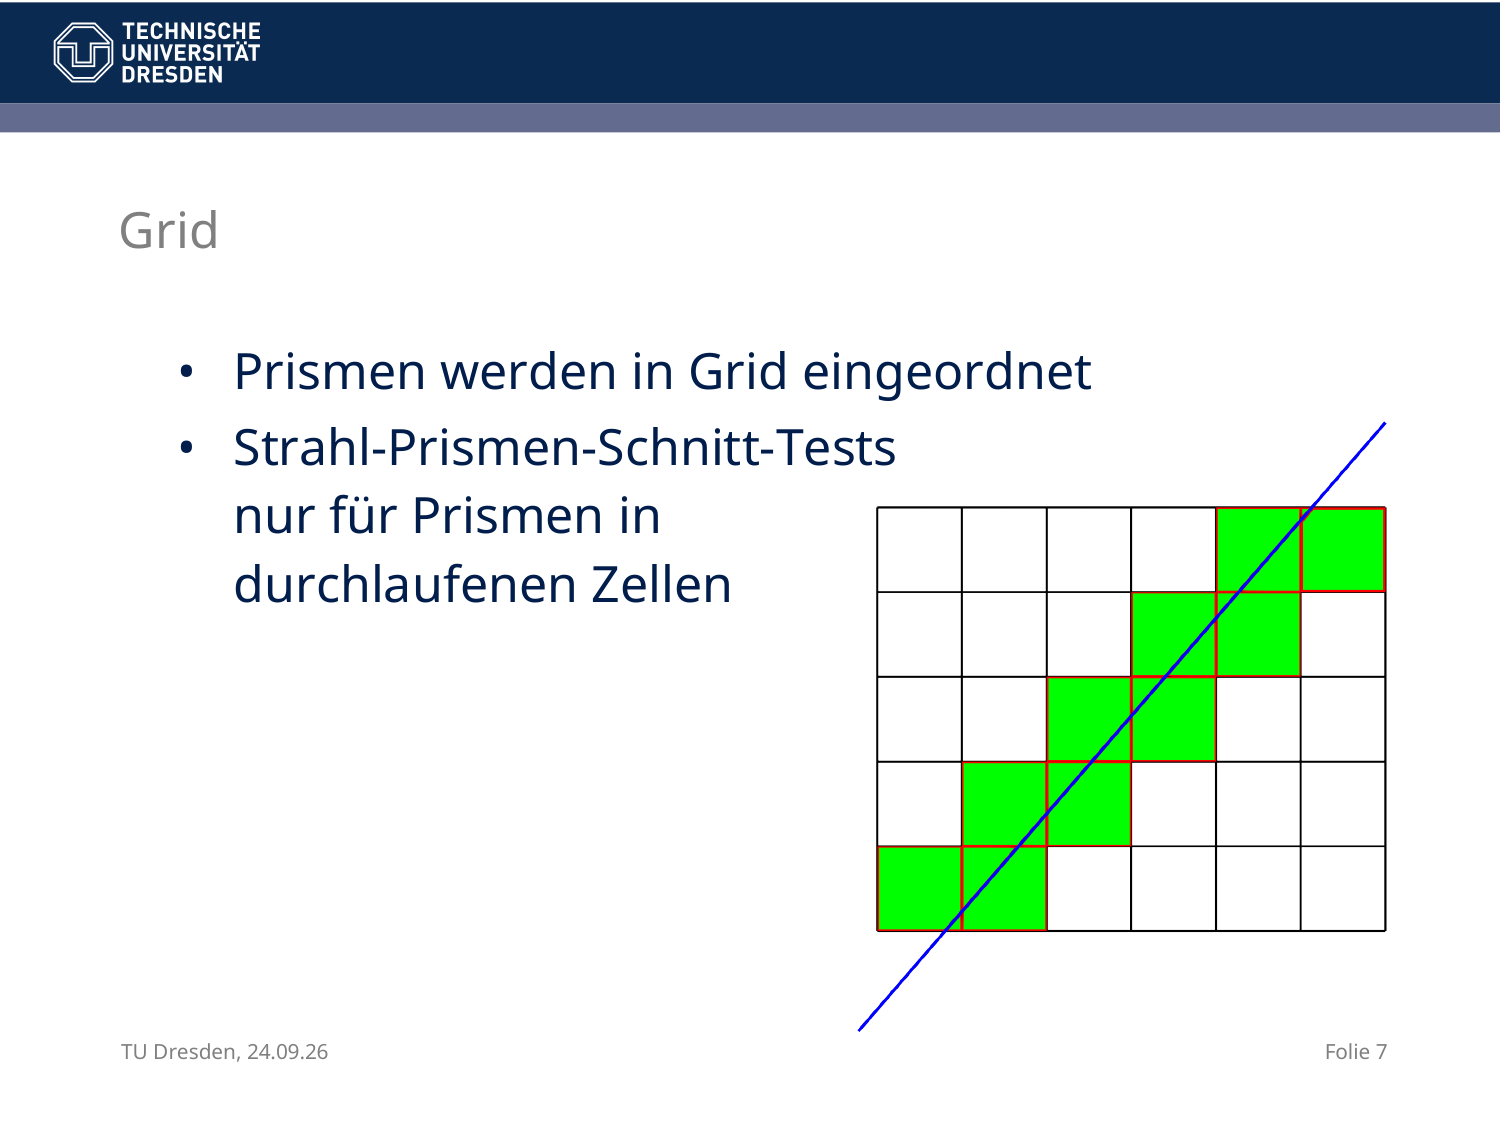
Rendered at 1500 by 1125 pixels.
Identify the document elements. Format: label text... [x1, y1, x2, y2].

picture [849, 410, 1400, 1040]
picture [53, 22, 260, 83]
title Grid [118, 161, 1351, 298]
list Prismen werden in Grid eingeordnet Strahl-Prismen-Schnitt-Tests nur für Prismen in durchlaufenen Zellen [121, 336, 1347, 989]
